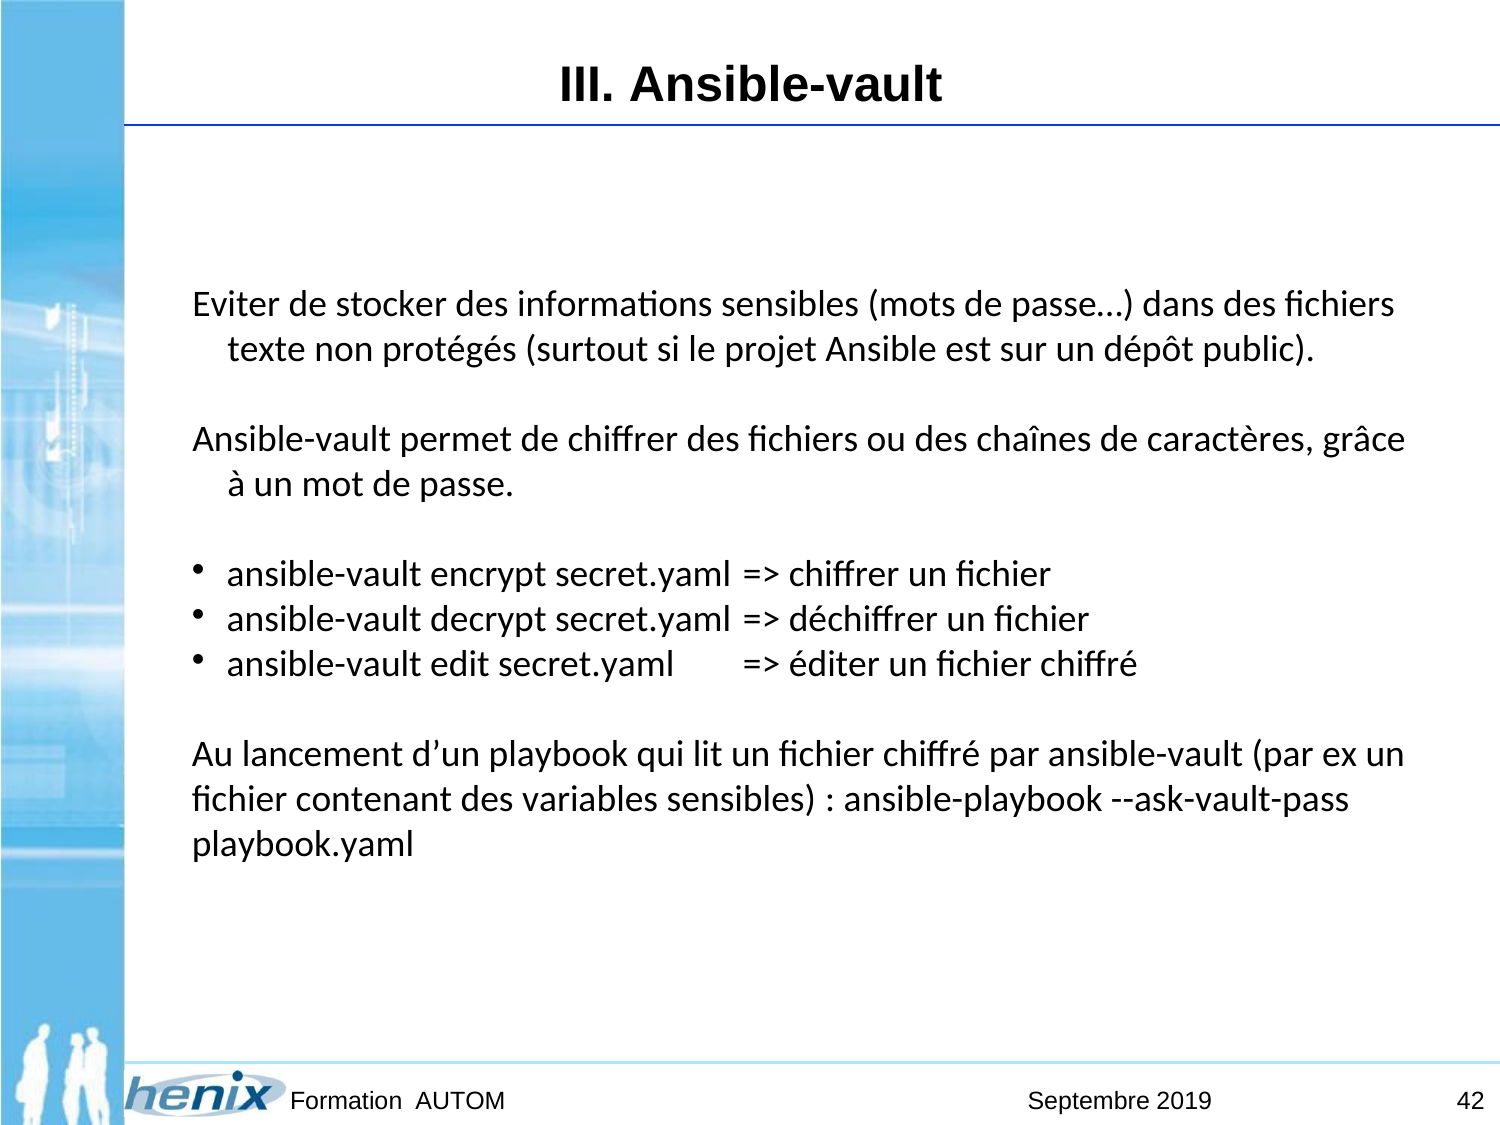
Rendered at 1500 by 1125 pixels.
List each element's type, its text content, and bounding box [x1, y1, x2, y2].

text_box Formation AUTOM [288, 1084, 507, 1115]
text_box Septembre 2019 [1025, 1084, 1264, 1115]
picture [0, 0, 126, 1125]
text_box [123, 1070, 287, 1117]
text_box <numéro> [1452, 1084, 1490, 1115]
text_box Eviter de stocker des informations sensibles (mots de passe…) dans des fichiers texte non protégés (surtout si le projet Ansible est sur un dépôt public). Ansible-vault permet de chiffrer des fichiers ou des chaînes de caractères, grâce à un mot de passe. ansible-vault encrypt secret.yaml => chiffrer un fichier ansible-vault decrypt secret.yaml => déchiffrer un fichier ansible-vault edit secret.yaml => éditer un fichier chiffré Au lancement d’un playbook qui lit un fichier chiffré par ansible-vault (par ex un fichier contenant des variables sensibles) : ansible-playbook --ask-vault-pass playbook.yaml [177, 271, 1441, 872]
text_box III. Ansible-vault [138, 50, 1363, 112]
